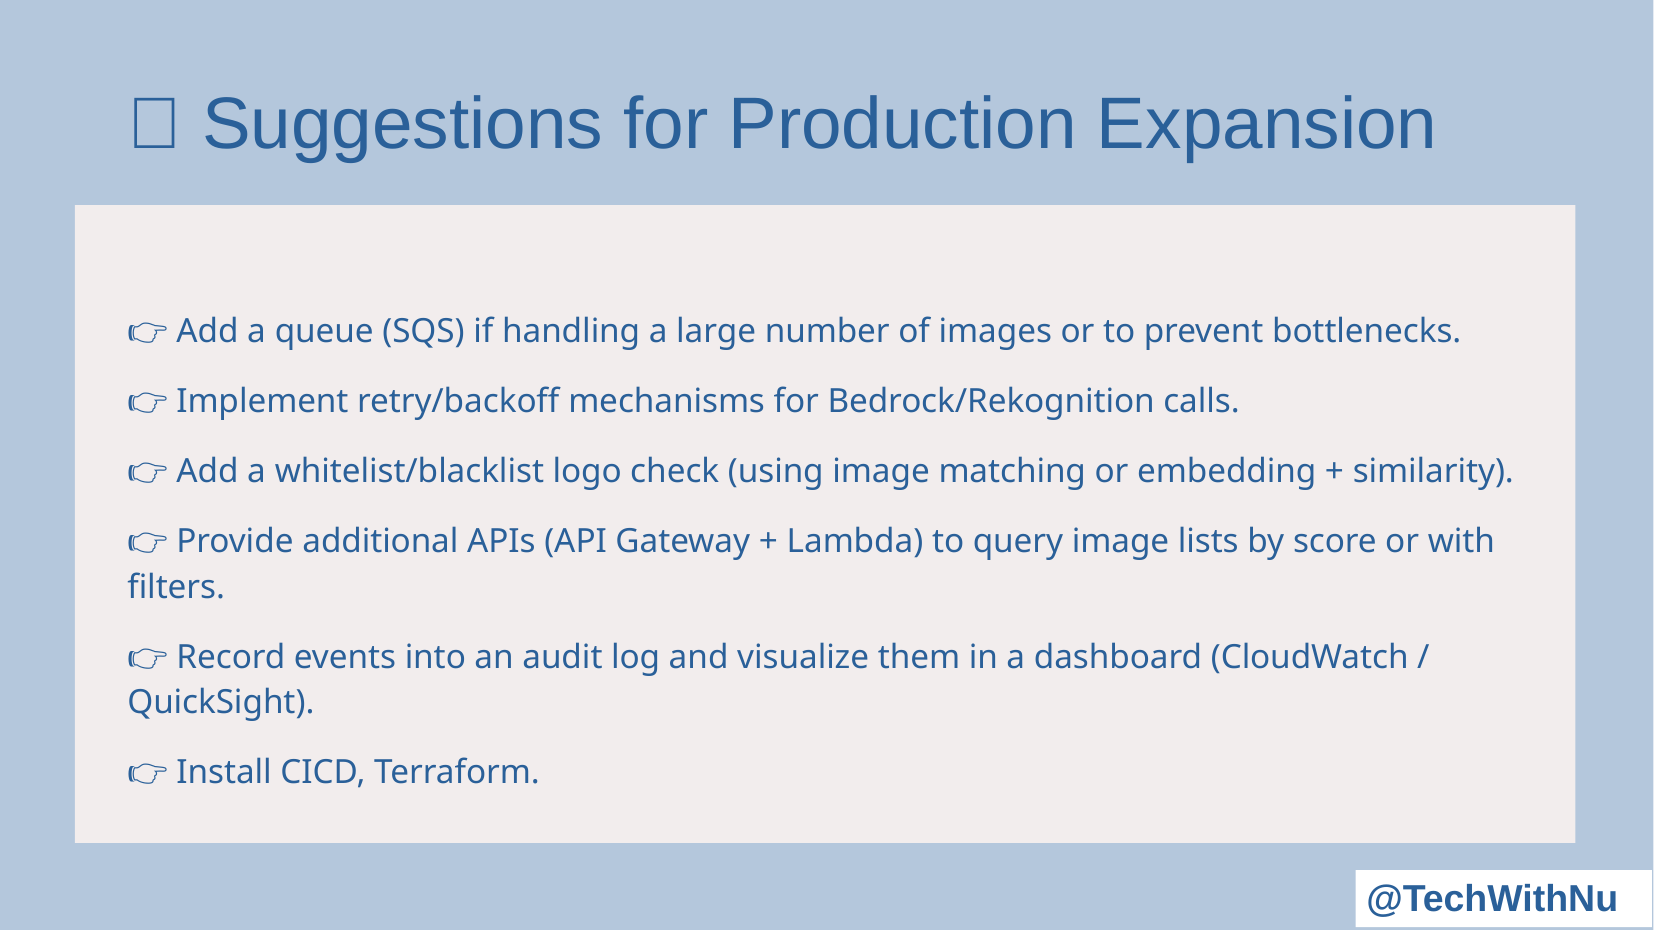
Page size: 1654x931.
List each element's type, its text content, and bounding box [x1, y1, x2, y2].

text_box [74, 205, 1576, 843]
text_box @TechWithNu [1351, 870, 1652, 928]
text_box 👉 Add a queue (SQS) if handling a large number of images or to prevent bottlenecks. 👉 Implement retry/backoff mechanisms for Bedrock/Rekognition calls. 👉 Add a whitelist/blacklist logo check (using image matching or embedding + similarity). 👉 Provide additional APIs (API Gateway + Lambda) to query image lists by score or with filters. 👉 Record events into an audit log and visualize them in a dashboard (CloudWatch / QuickSight). 👉 Install CICD, Terraform. [112, 300, 1576, 788]
text_box 🌐 Suggestions for Production Expansion [112, 75, 1576, 188]
